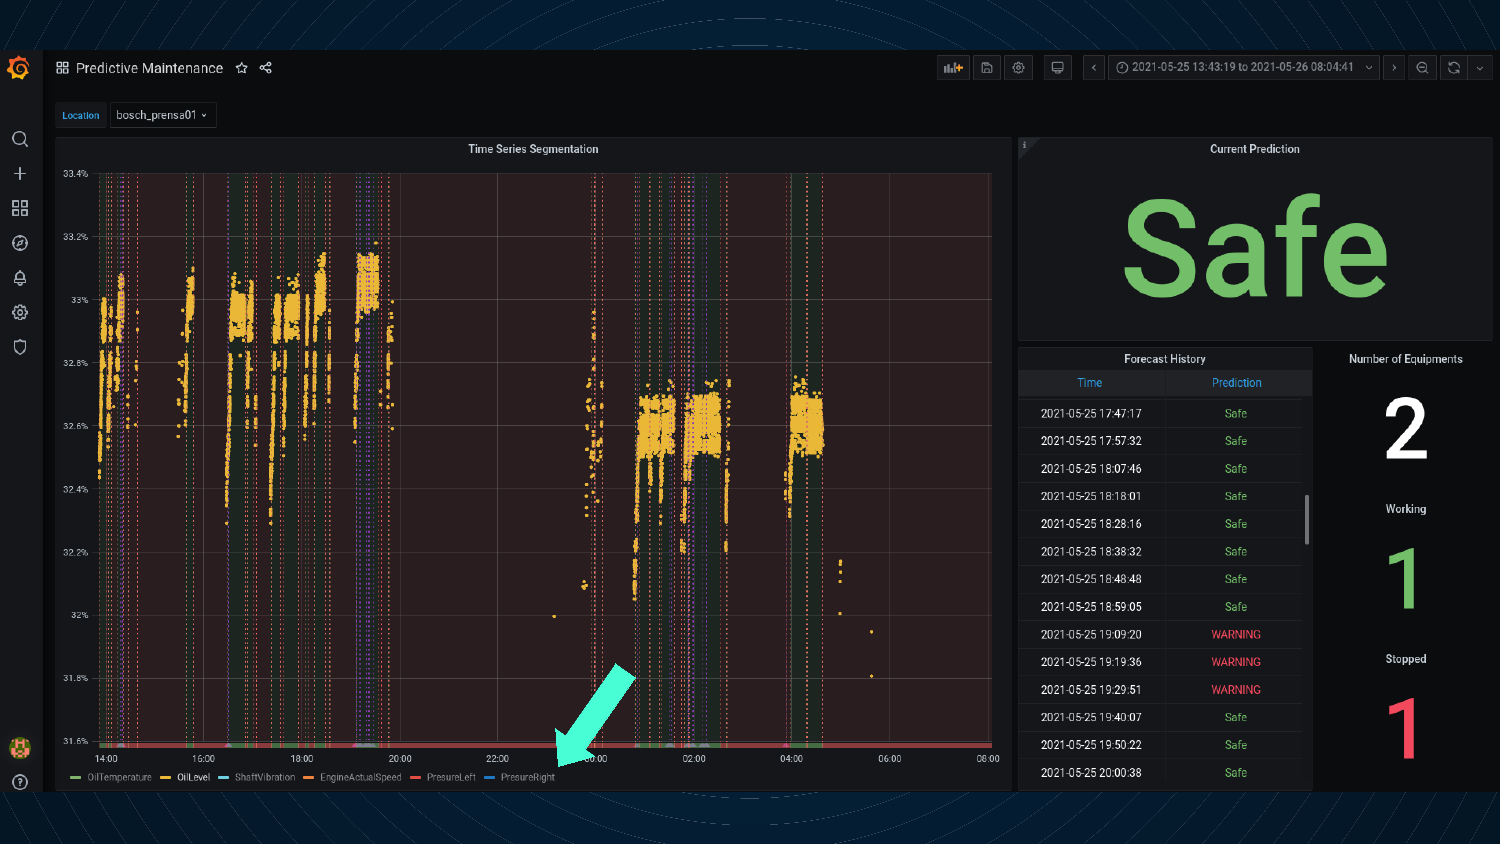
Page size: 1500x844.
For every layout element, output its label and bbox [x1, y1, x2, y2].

picture [0, 50, 1500, 792]
text_box [555, 663, 636, 767]
